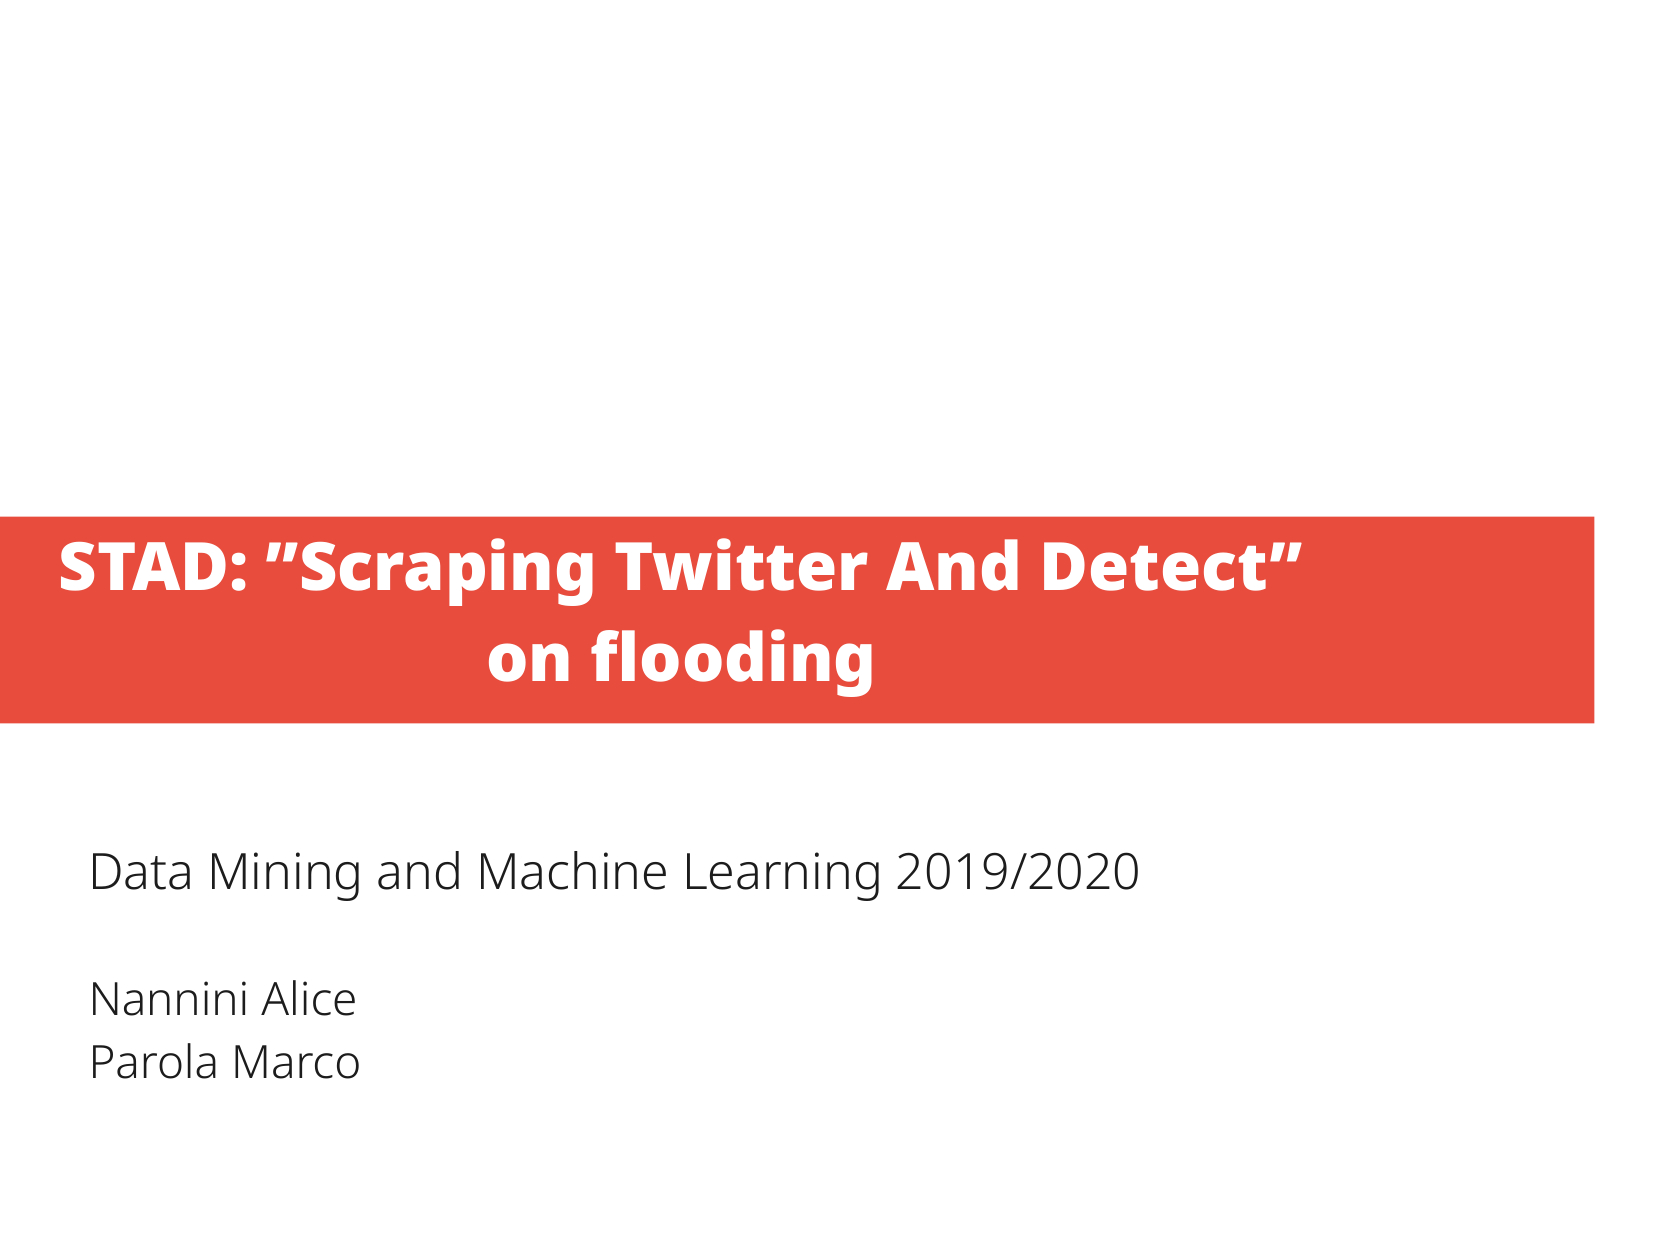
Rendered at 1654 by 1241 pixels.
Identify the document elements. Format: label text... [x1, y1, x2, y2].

subtitle Data Mining and Machine Learning 2019/2020 Nannini Alice Parola Marco [88, 767, 1595, 1182]
title STAD: ”Scraping Twitter And Detect” on flooding [59, 519, 1595, 694]
